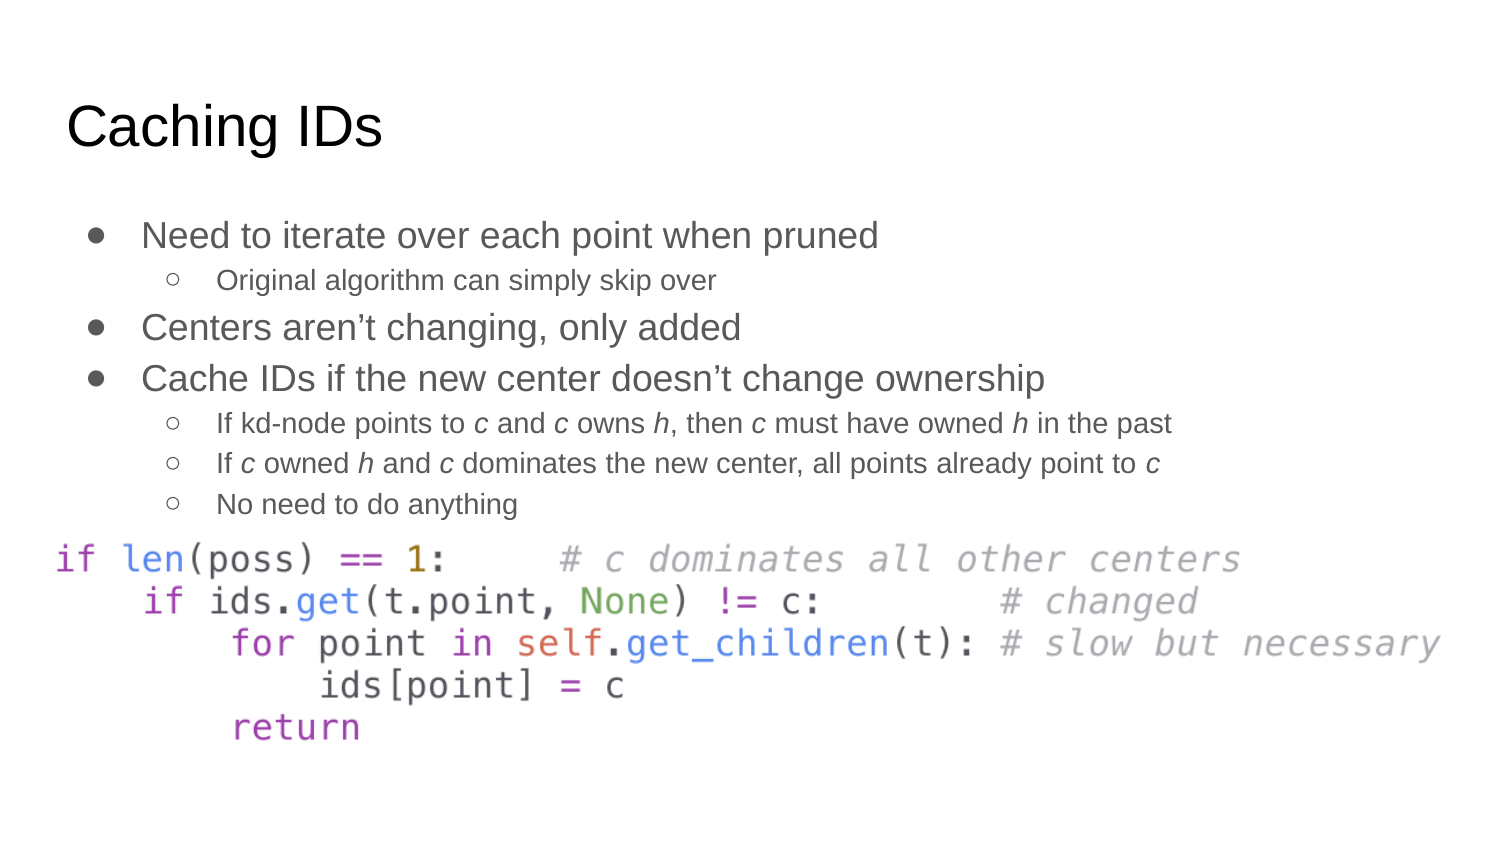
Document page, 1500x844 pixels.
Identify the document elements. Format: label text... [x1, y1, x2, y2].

picture [51, 528, 1449, 750]
list Need to iterate over each point when pruned Original algorithm can simply skip over Centers aren’t changing, only added Cache IDs if the new center doesn’t change ownership If kd-node points to c and c owns h, then c must have owned h in the past If c owned h and c dominates the new center, all points already point to c No need to do anything [51, 189, 1449, 528]
title Caching IDs [51, 72, 1449, 167]
